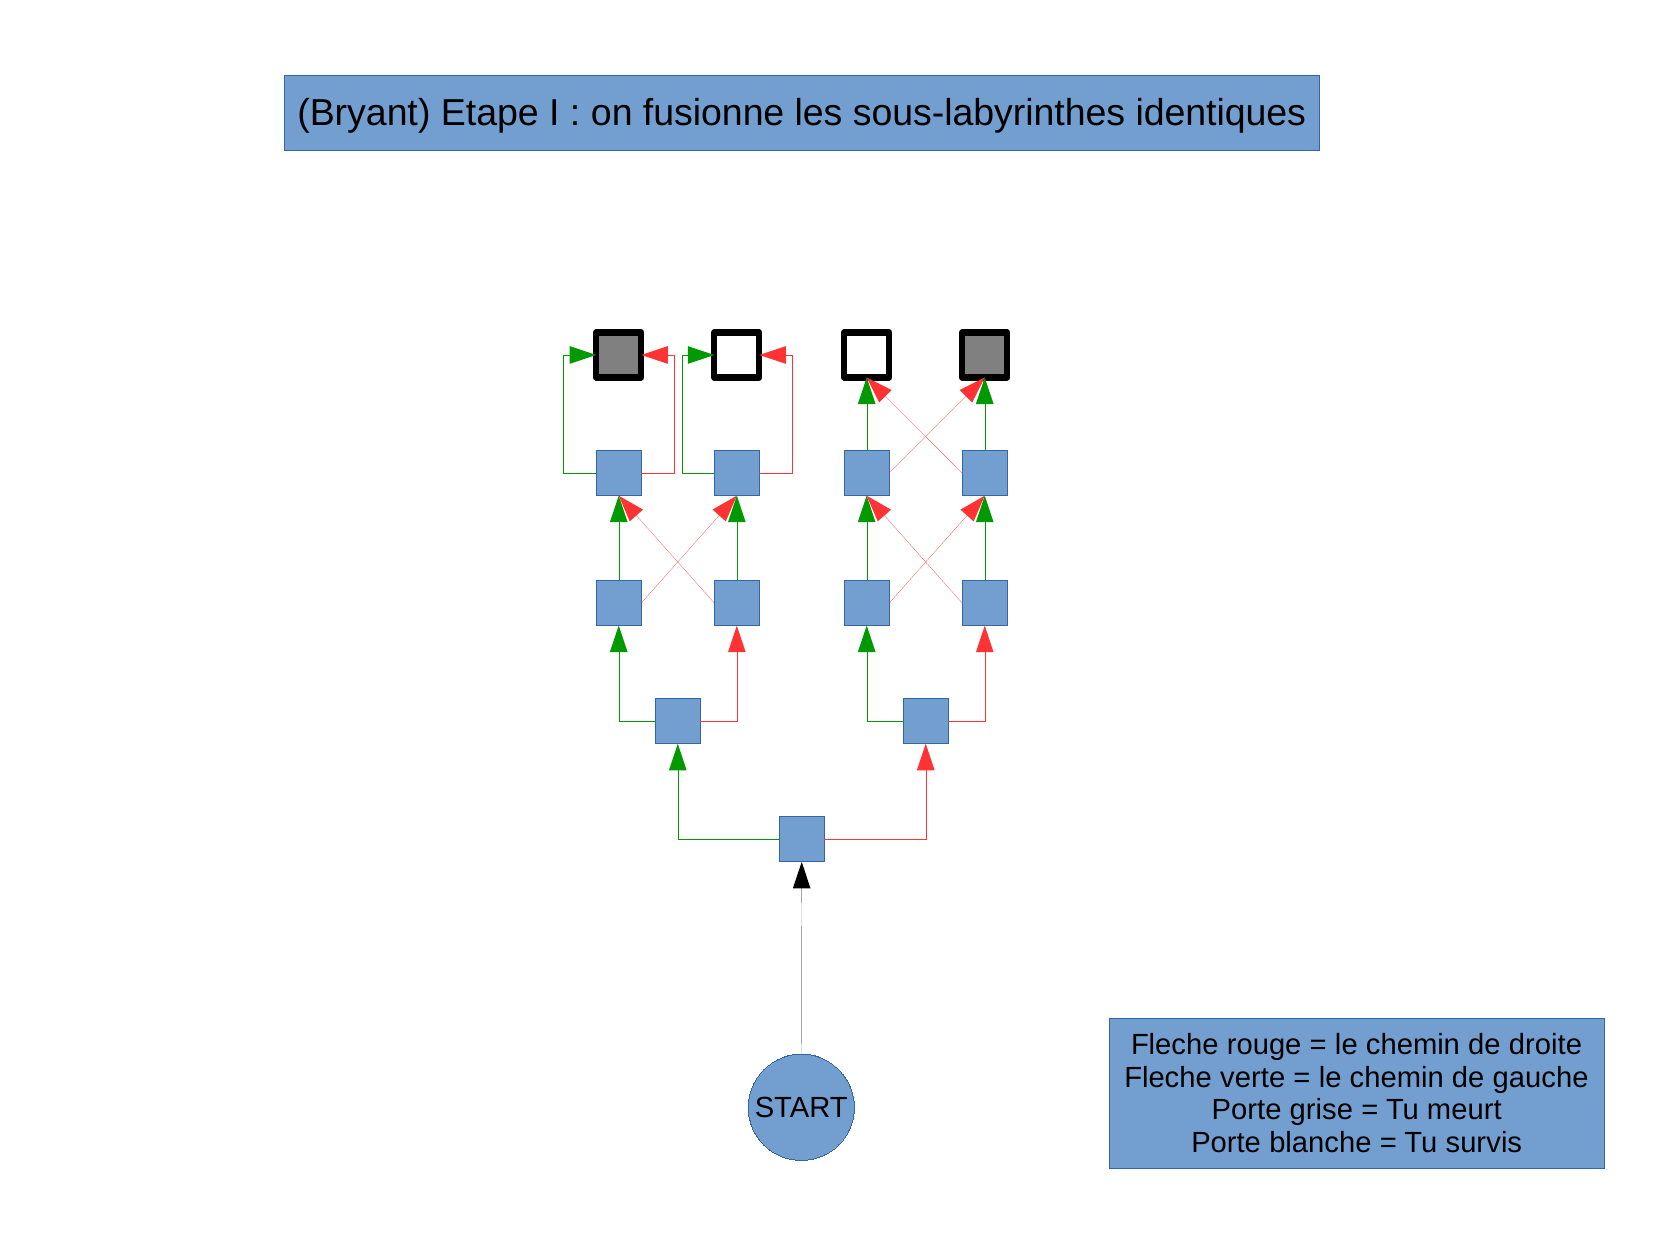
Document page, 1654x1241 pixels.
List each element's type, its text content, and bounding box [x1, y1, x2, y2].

text_box [714, 450, 760, 496]
text_box [844, 332, 890, 378]
text_box [596, 580, 642, 626]
text_box [962, 450, 1008, 496]
text_box [962, 332, 1008, 378]
text_box [844, 580, 890, 626]
text_box [655, 698, 701, 744]
text_box Fleche rouge = le chemin de droite Fleche verte = le chemin de gauche Porte grise = Tu meurt Porte blanche = Tu survis [1109, 1018, 1605, 1169]
text_box [903, 698, 949, 744]
text_box START [748, 1054, 855, 1161]
text_box [596, 450, 642, 496]
text_box [962, 580, 1008, 626]
text_box [779, 816, 825, 862]
text_box (Bryant) Etape I : on fusionne les sous-labyrinthes identiques [284, 75, 1320, 151]
text_box [714, 580, 760, 626]
text_box [844, 450, 890, 496]
text_box [714, 332, 760, 378]
text_box [596, 332, 642, 378]
